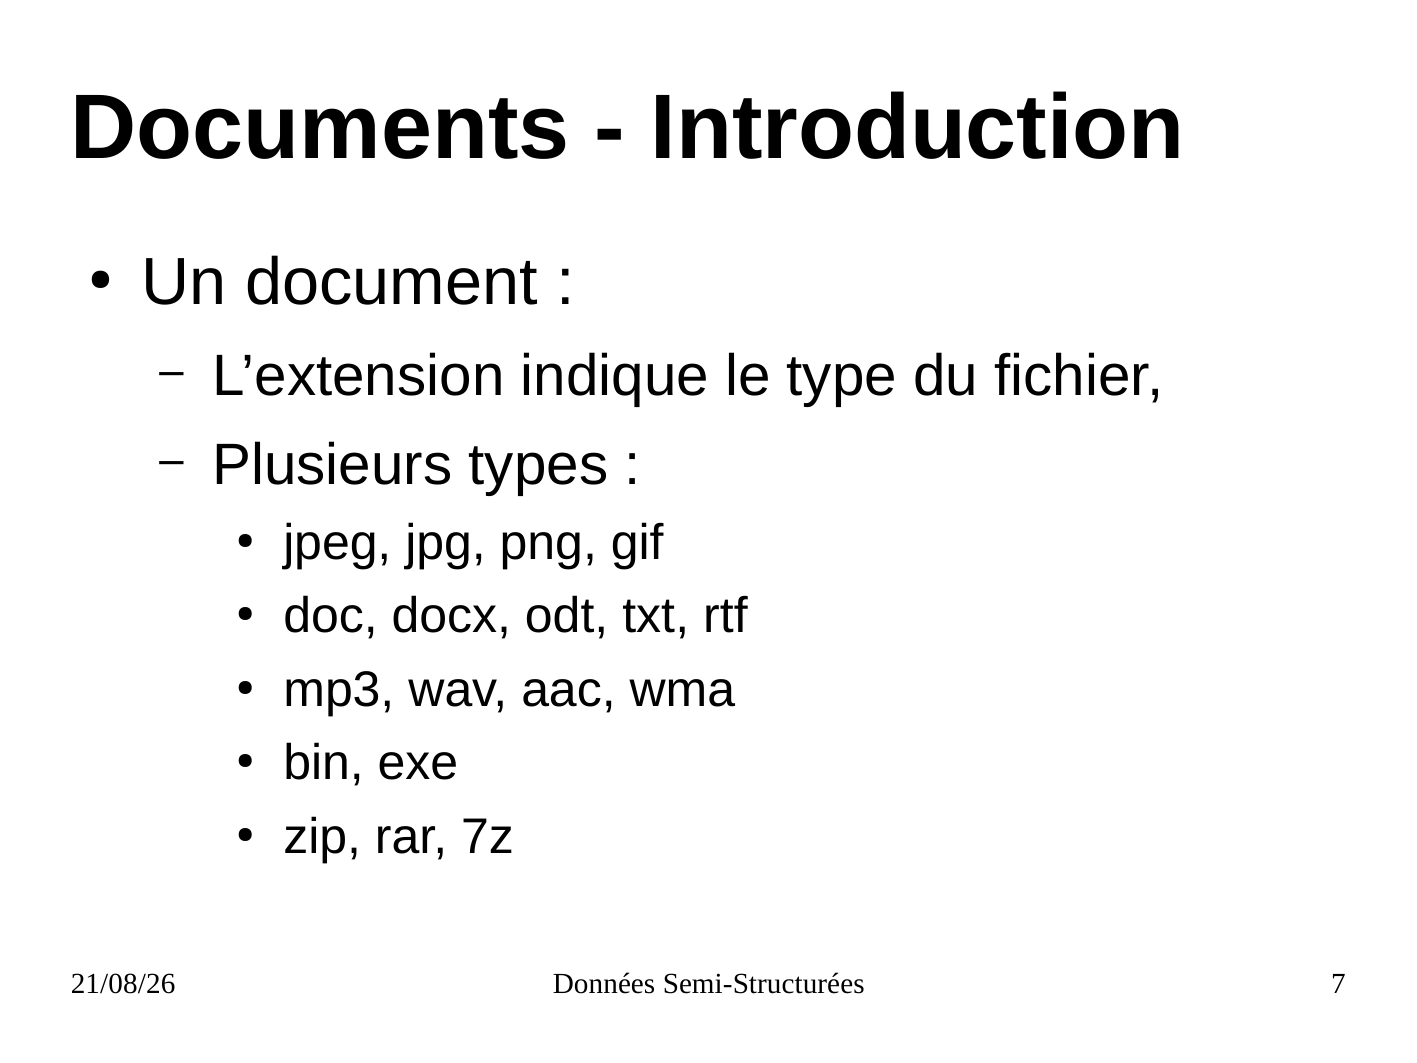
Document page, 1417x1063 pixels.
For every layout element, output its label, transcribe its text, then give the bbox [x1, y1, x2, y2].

list Un document : L’extension indique le type du fichier, Plusieurs types : jpeg, jpg, png, gif doc, docx, odt, txt, rtf mp3, wav, aac, wma bin, exe zip, rar, 7z [70, 244, 1346, 925]
title Documents - Introduction [70, 42, 1346, 212]
